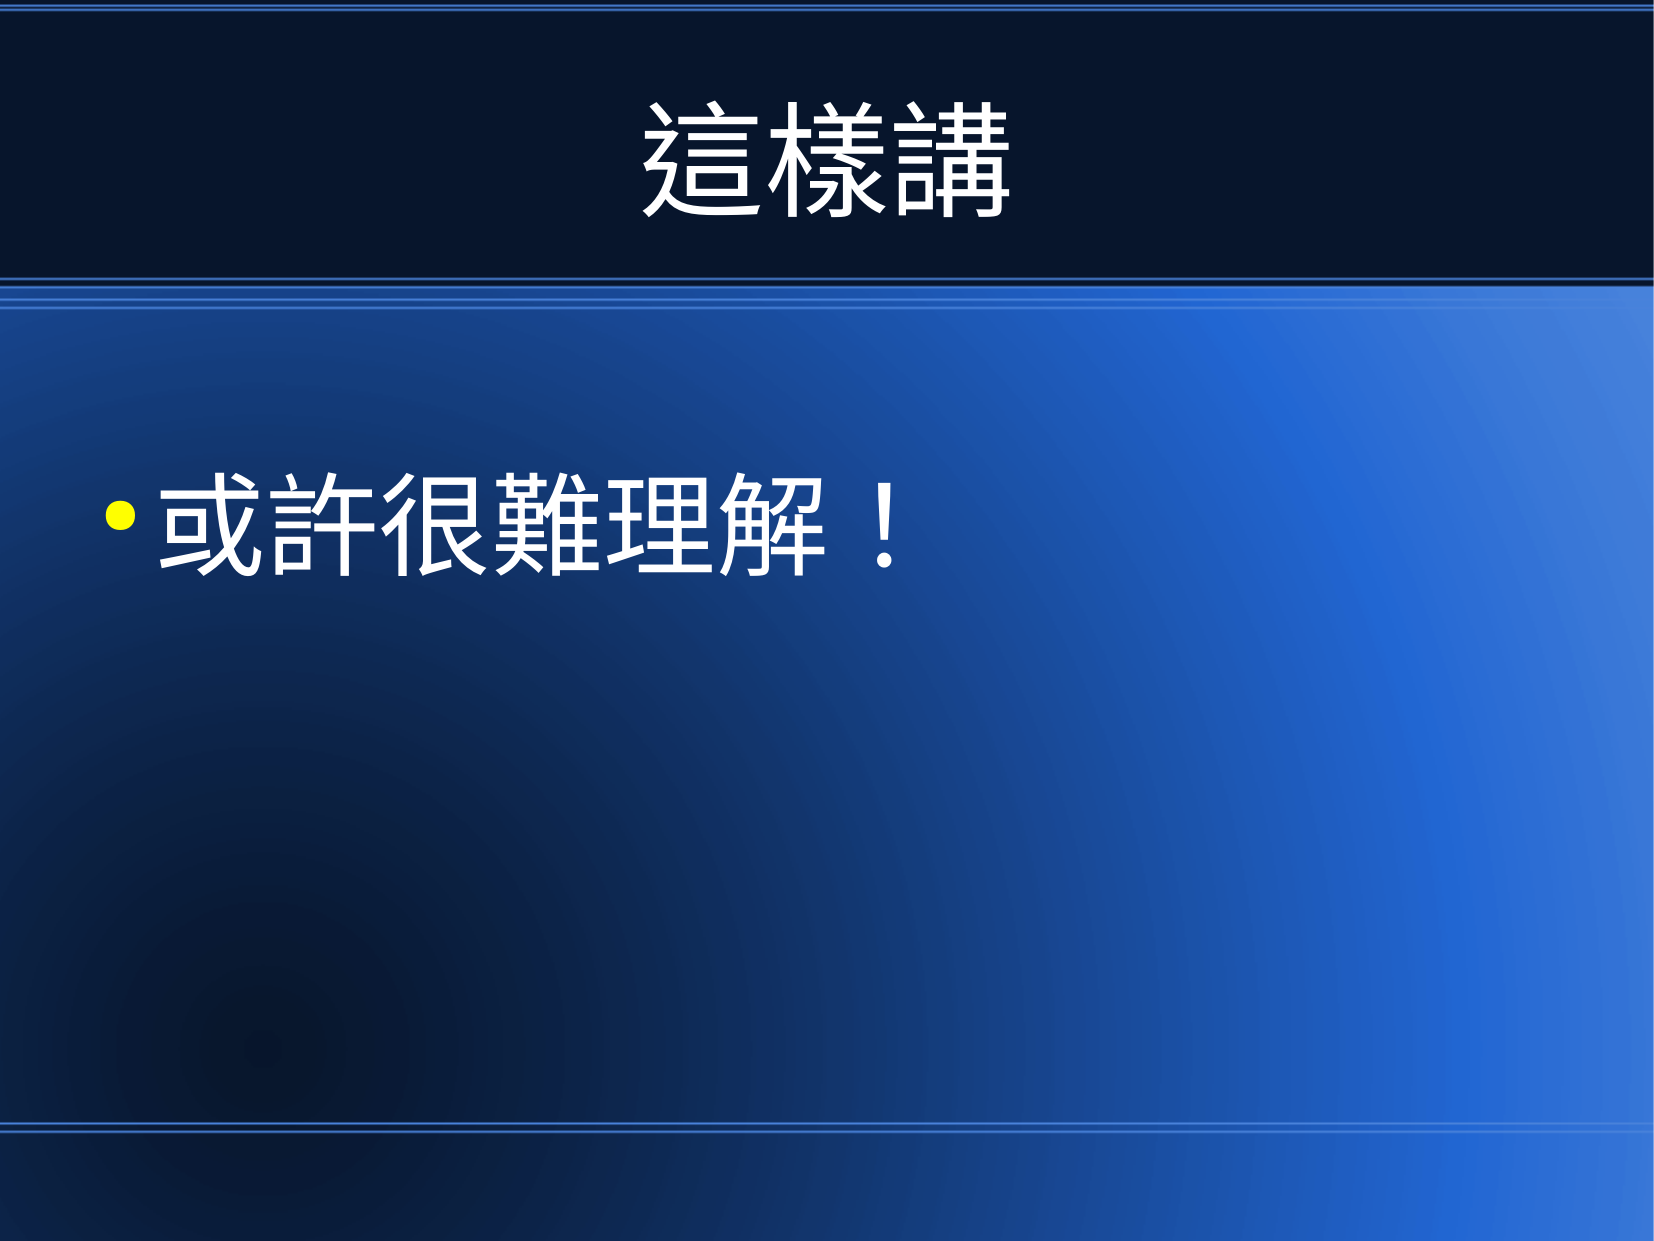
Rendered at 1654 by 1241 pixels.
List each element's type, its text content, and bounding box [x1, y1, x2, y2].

picture [0, 0, 1654, 1241]
list 或許很難理解！ [82, 355, 1571, 1241]
title 這樣講 [82, 49, 1571, 257]
